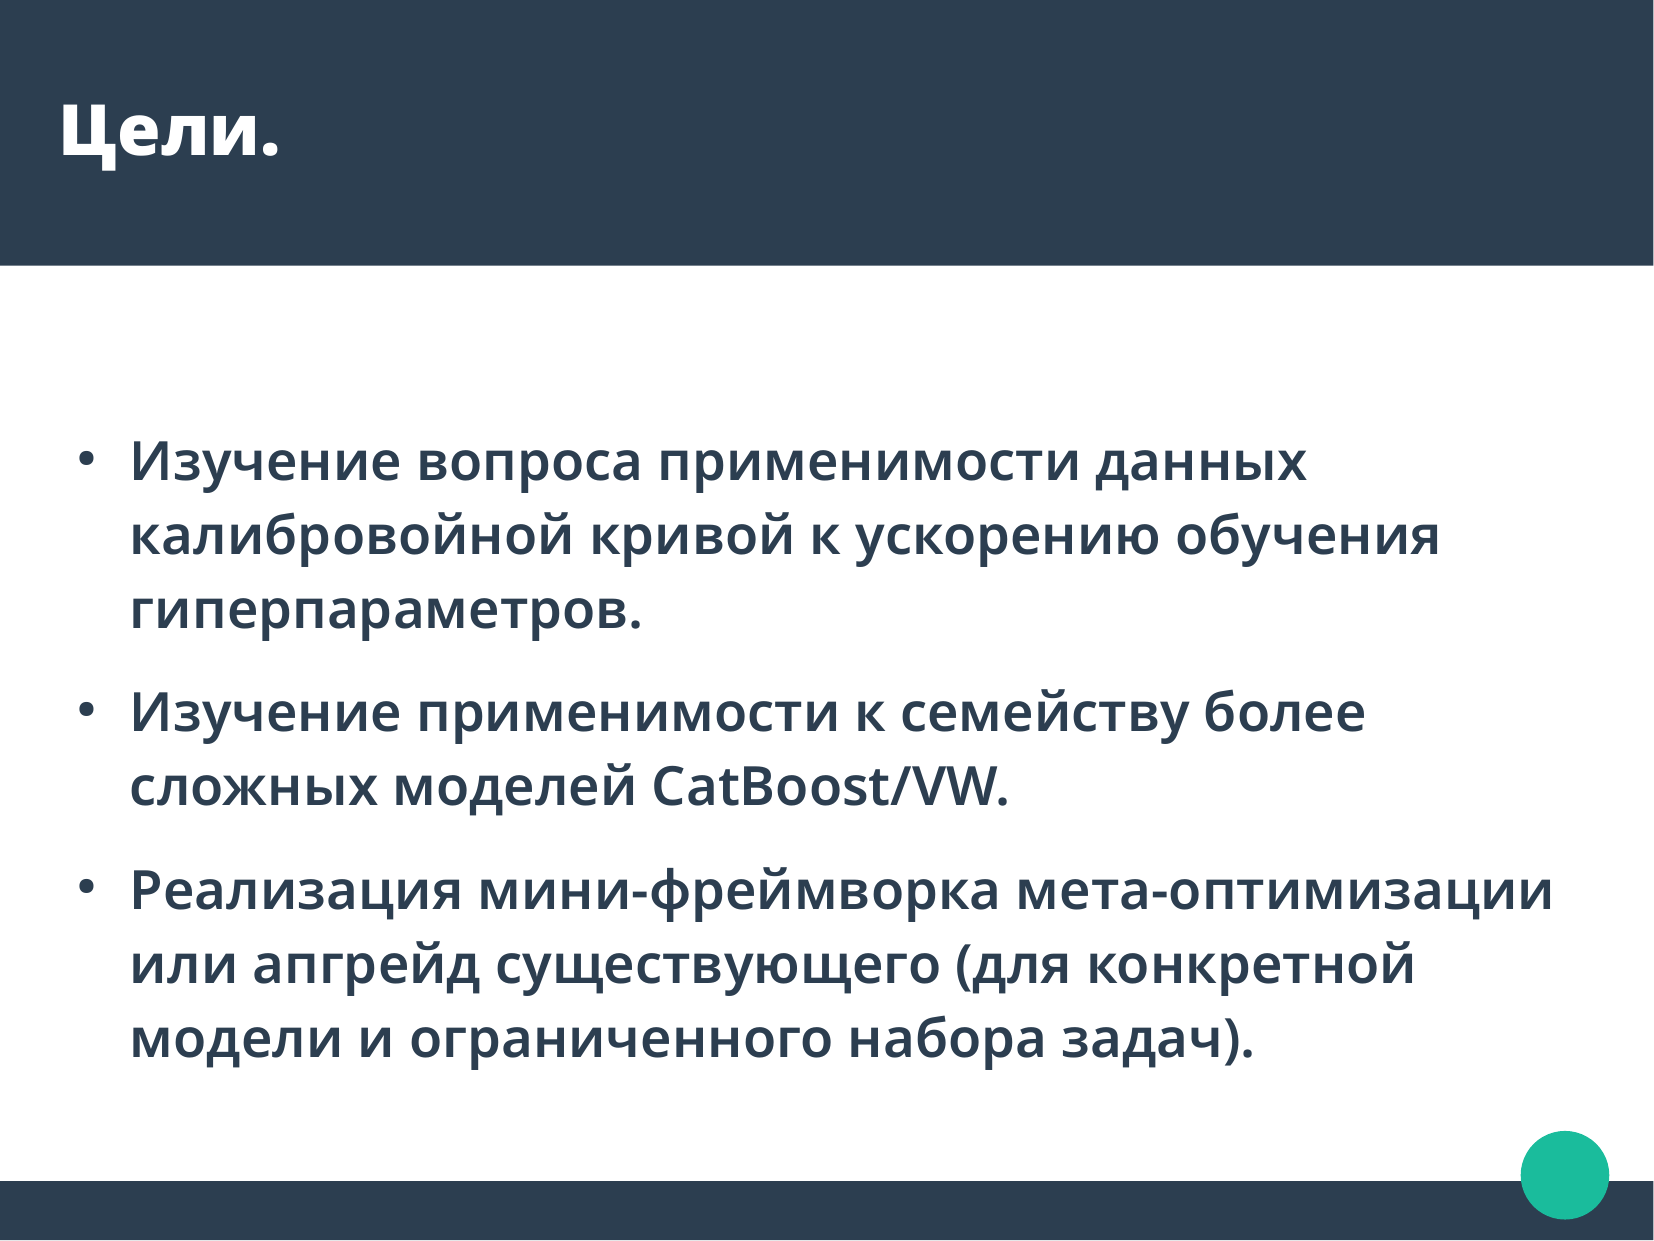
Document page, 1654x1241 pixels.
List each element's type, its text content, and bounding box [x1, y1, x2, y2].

list Изучение вопроса применимости данных калибровойной кривой к ускорению обучения гиперпараметров. Изучение применимости к семейству более сложных моделей CatBoost/VW. Реализация мини-фреймворка мета-оптимизации или апгрейд существующего (для конкретной модели и ограниченного набора задач). [59, 324, 1595, 1152]
title Цели. [59, 49, 1595, 207]
